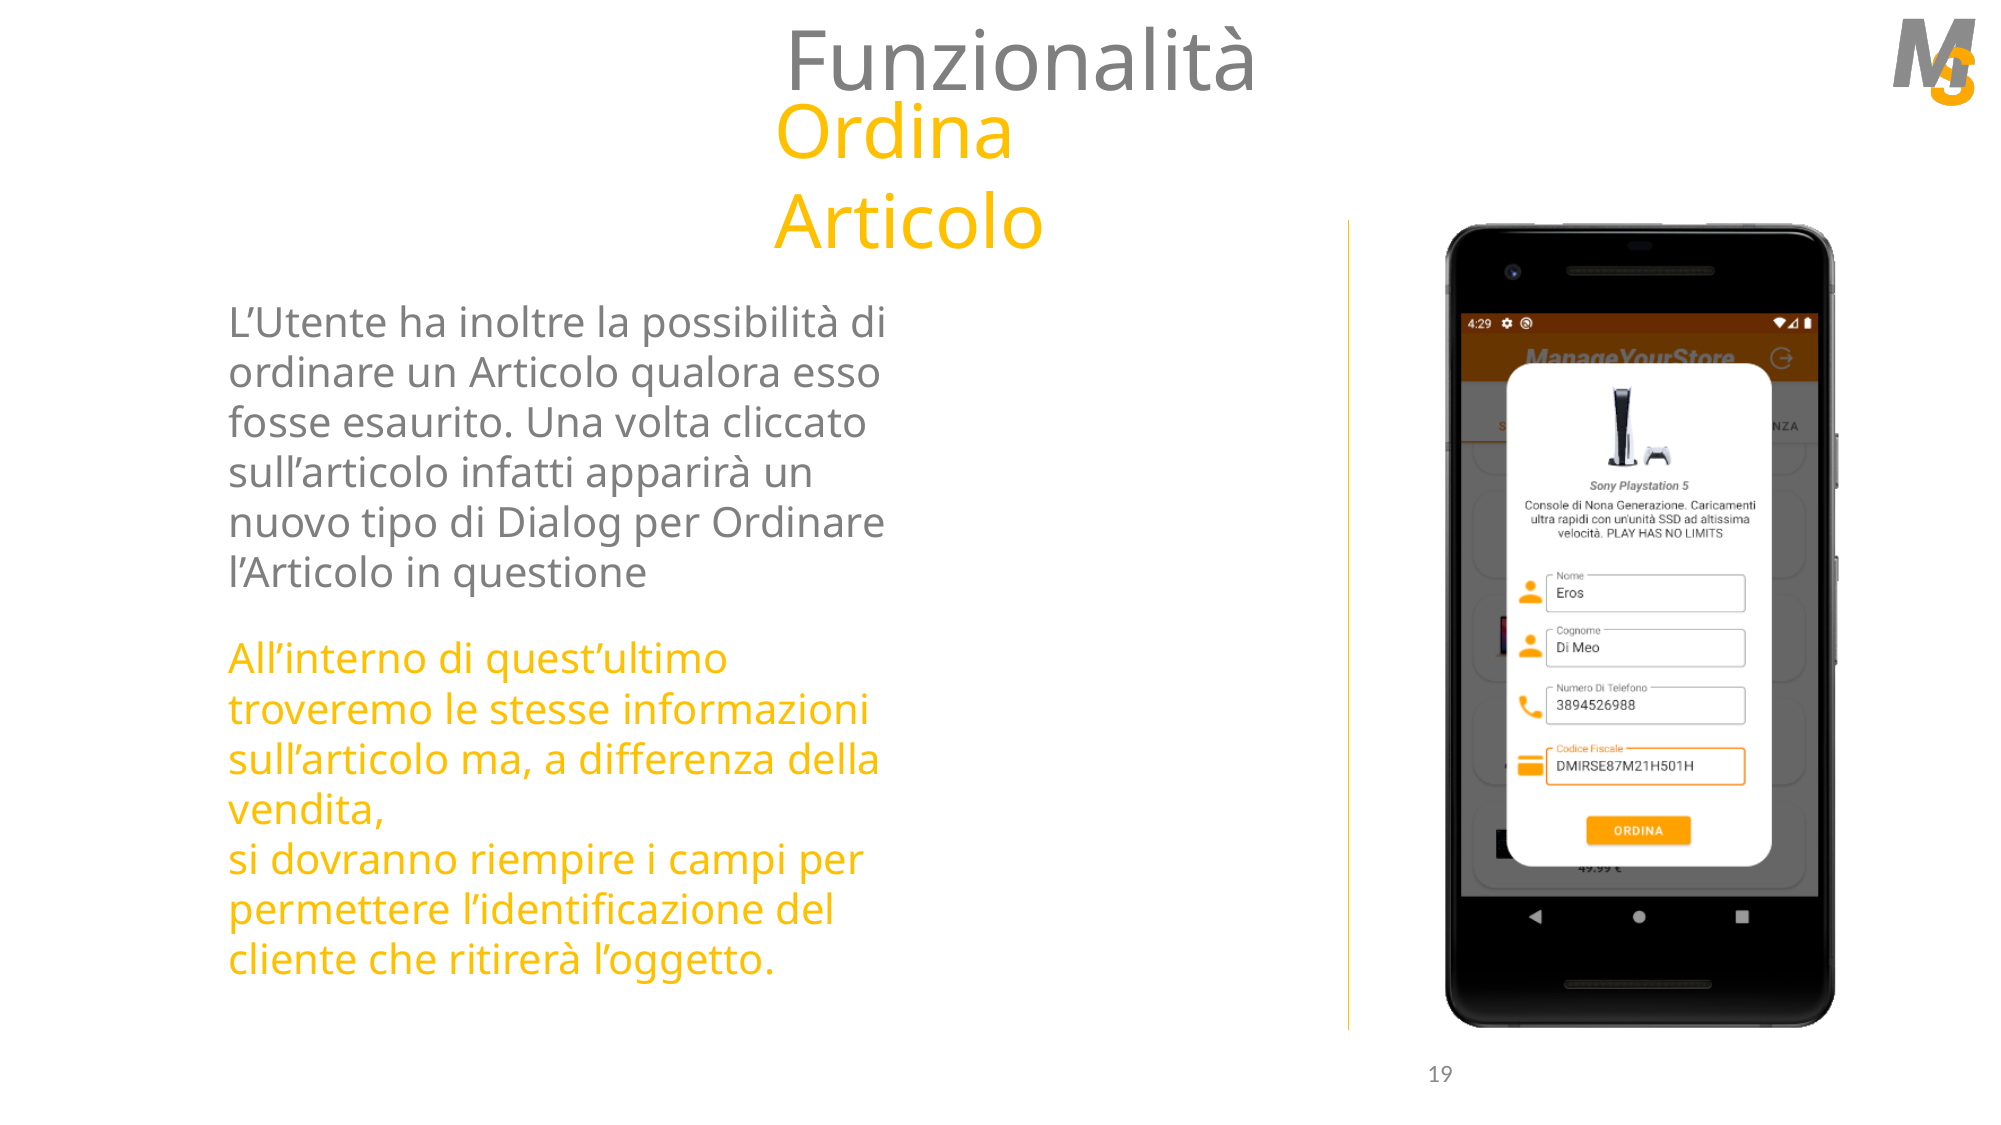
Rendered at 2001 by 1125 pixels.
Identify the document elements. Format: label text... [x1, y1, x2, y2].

text_box L’Utente ha inoltre la possibilità di ordinare un Articolo qualora esso fosse esaurito. Una volta cliccato sull’articolo infatti apparirà un nuovo tipo di Dialog per Ordinare l’Articolo in questione [213, 288, 942, 607]
picture [1433, 220, 1842, 1030]
text_box All’interno di quest’ultimo troveremo le stesse informazioni sull’articolo ma, a differenza della vendita, si dovranno riempire i campi per permettere l’identificazione del cliente che ritirerà l’oggetto. [213, 624, 942, 943]
text_box Funzionalità [759, 0, 1285, 76]
picture [1876, 0, 1993, 117]
text_box Ordina Articolo [759, 76, 1302, 183]
text_box [1412, 1042, 1863, 1103]
